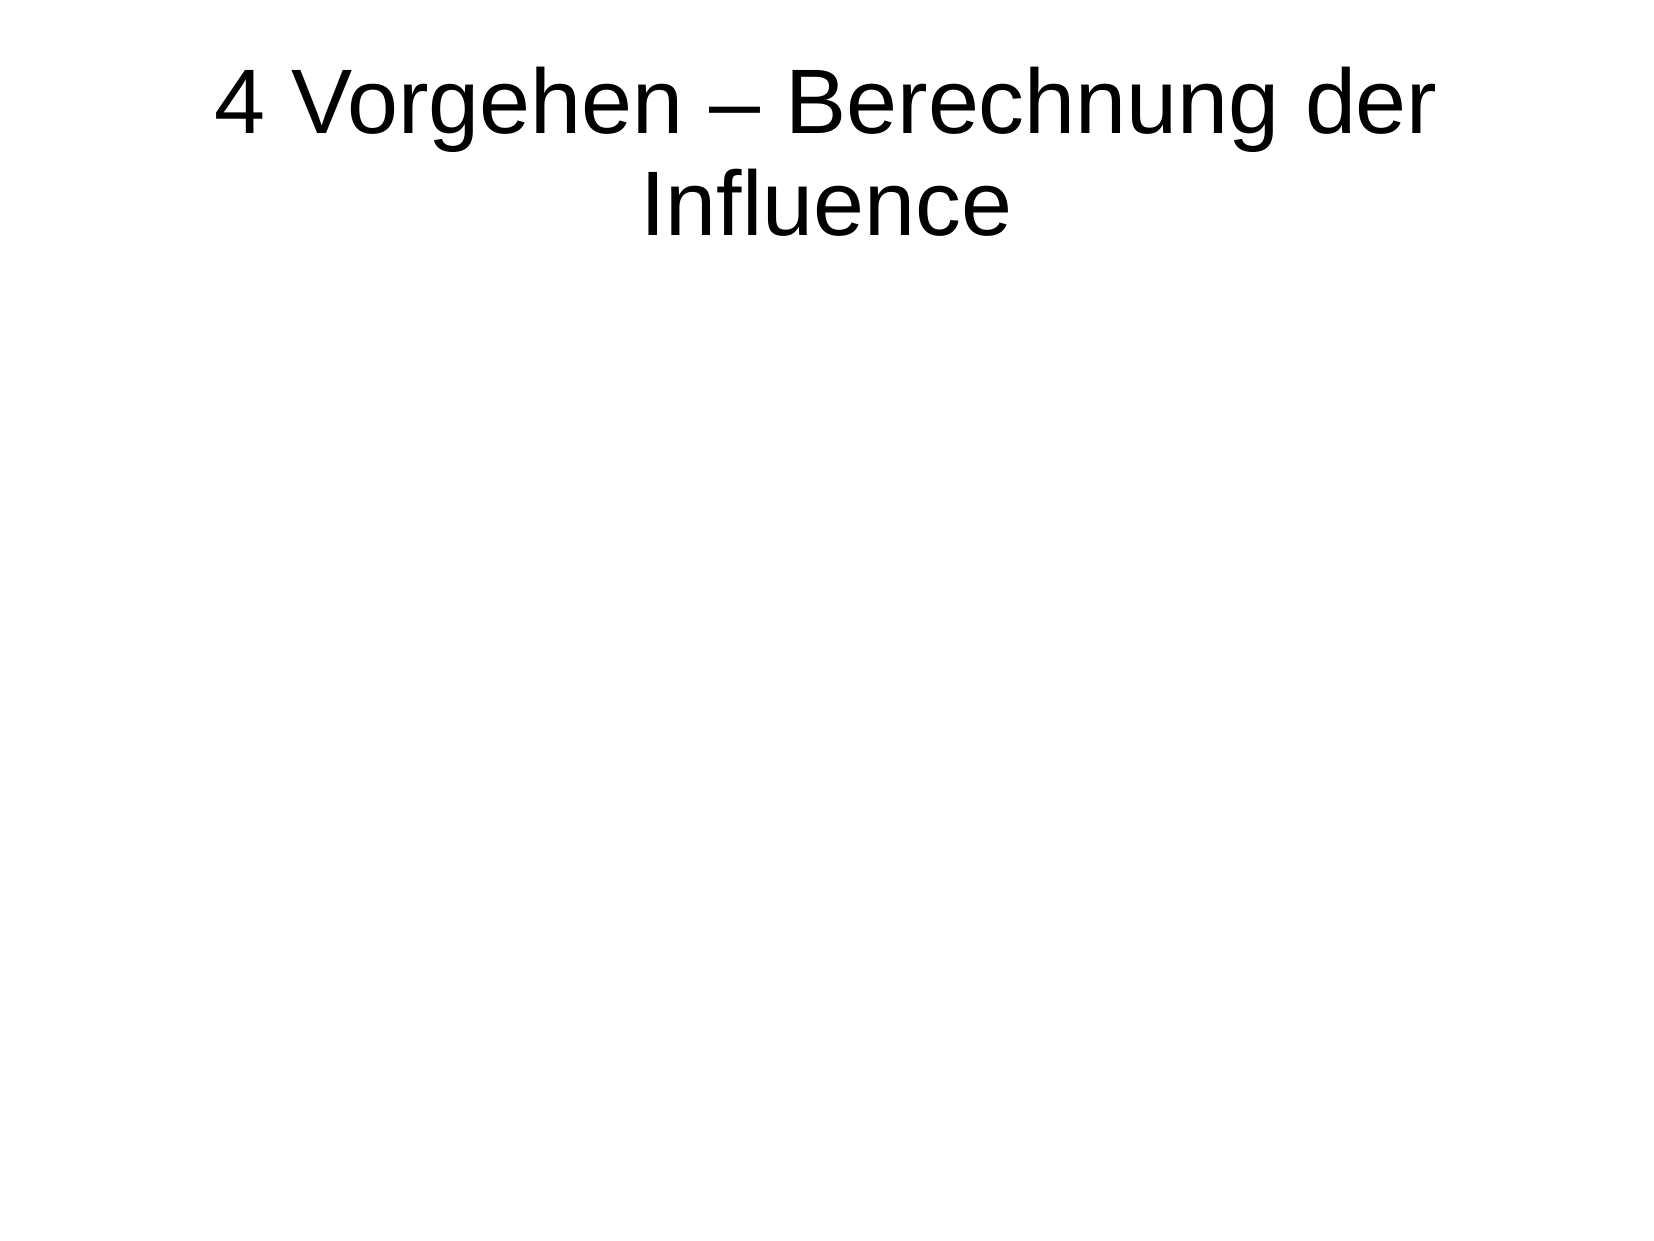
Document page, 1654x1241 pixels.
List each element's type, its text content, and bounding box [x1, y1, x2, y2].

title 4 Vorgehen – Berechnung der Influence [82, 49, 1571, 257]
